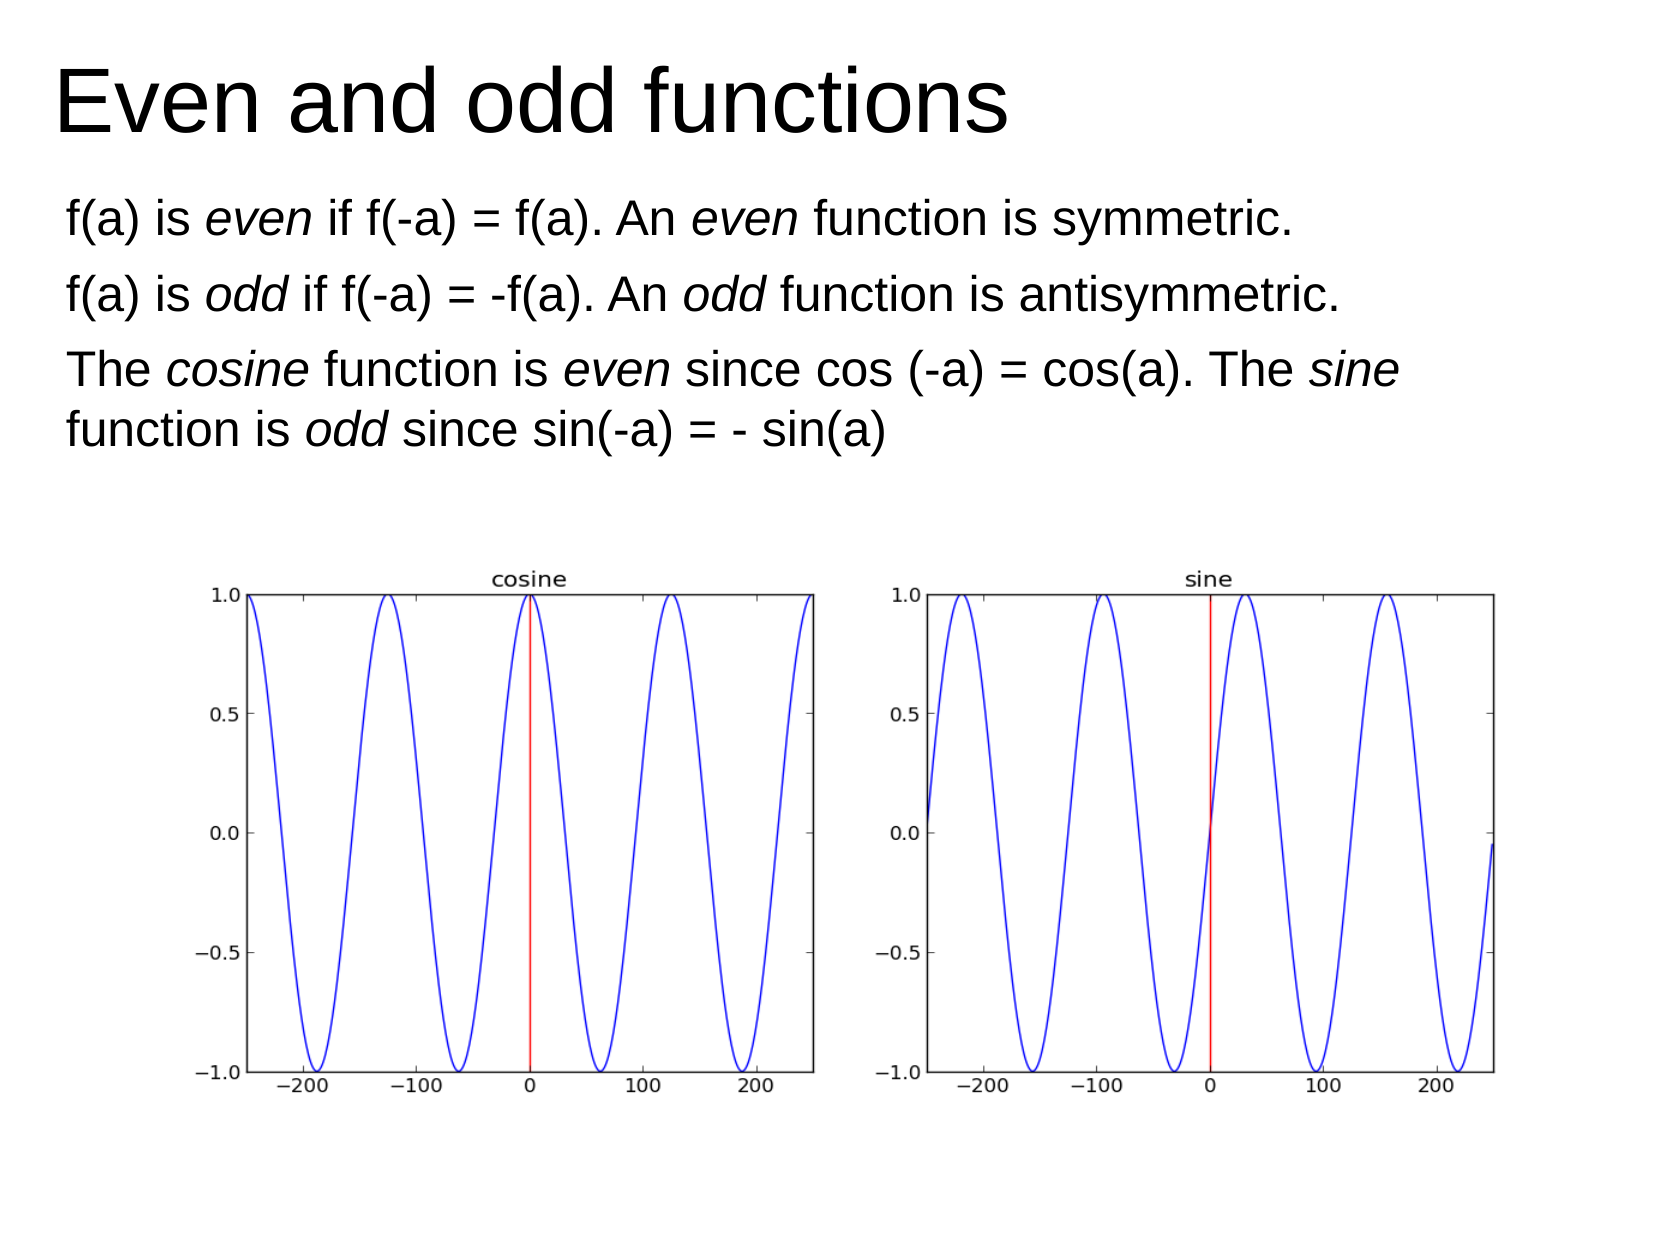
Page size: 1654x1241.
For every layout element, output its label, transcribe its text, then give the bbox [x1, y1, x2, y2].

list f(a) is even if f(-a) = f(a). An even function is symmetric. f(a) is odd if f(-a) = -f(a). An odd function is antisymmetric. The cosine function is even since cos (-a) = cos(a). The sine function is odd since sin(-a) = - sin(a) [63, 180, 1519, 496]
title Even and odd functions [53, 7, 1403, 195]
picture [45, 535, 1654, 1131]
